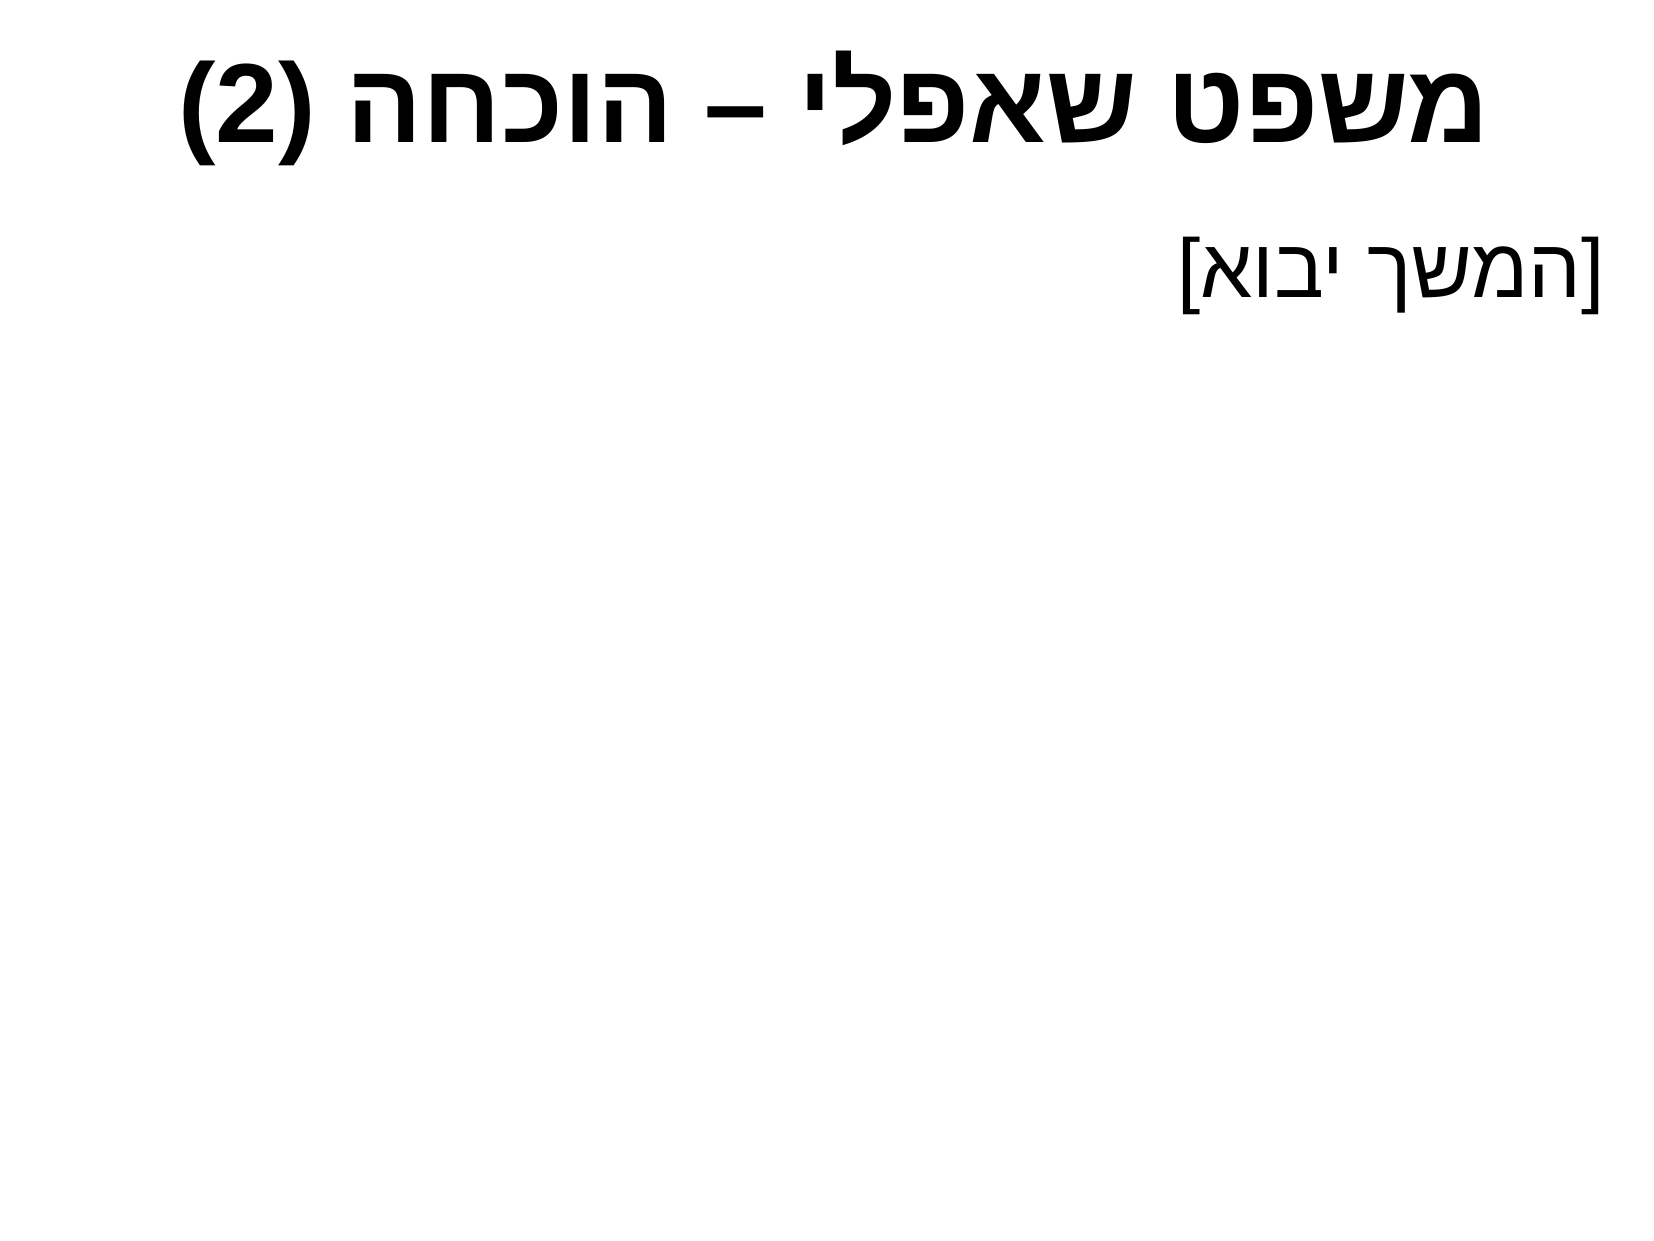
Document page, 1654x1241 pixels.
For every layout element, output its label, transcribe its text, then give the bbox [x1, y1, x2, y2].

text_box [המשך יבוא] [0, 214, 1621, 1225]
title משפט שאפלי – הוכחה (2) [15, 0, 1654, 215]
